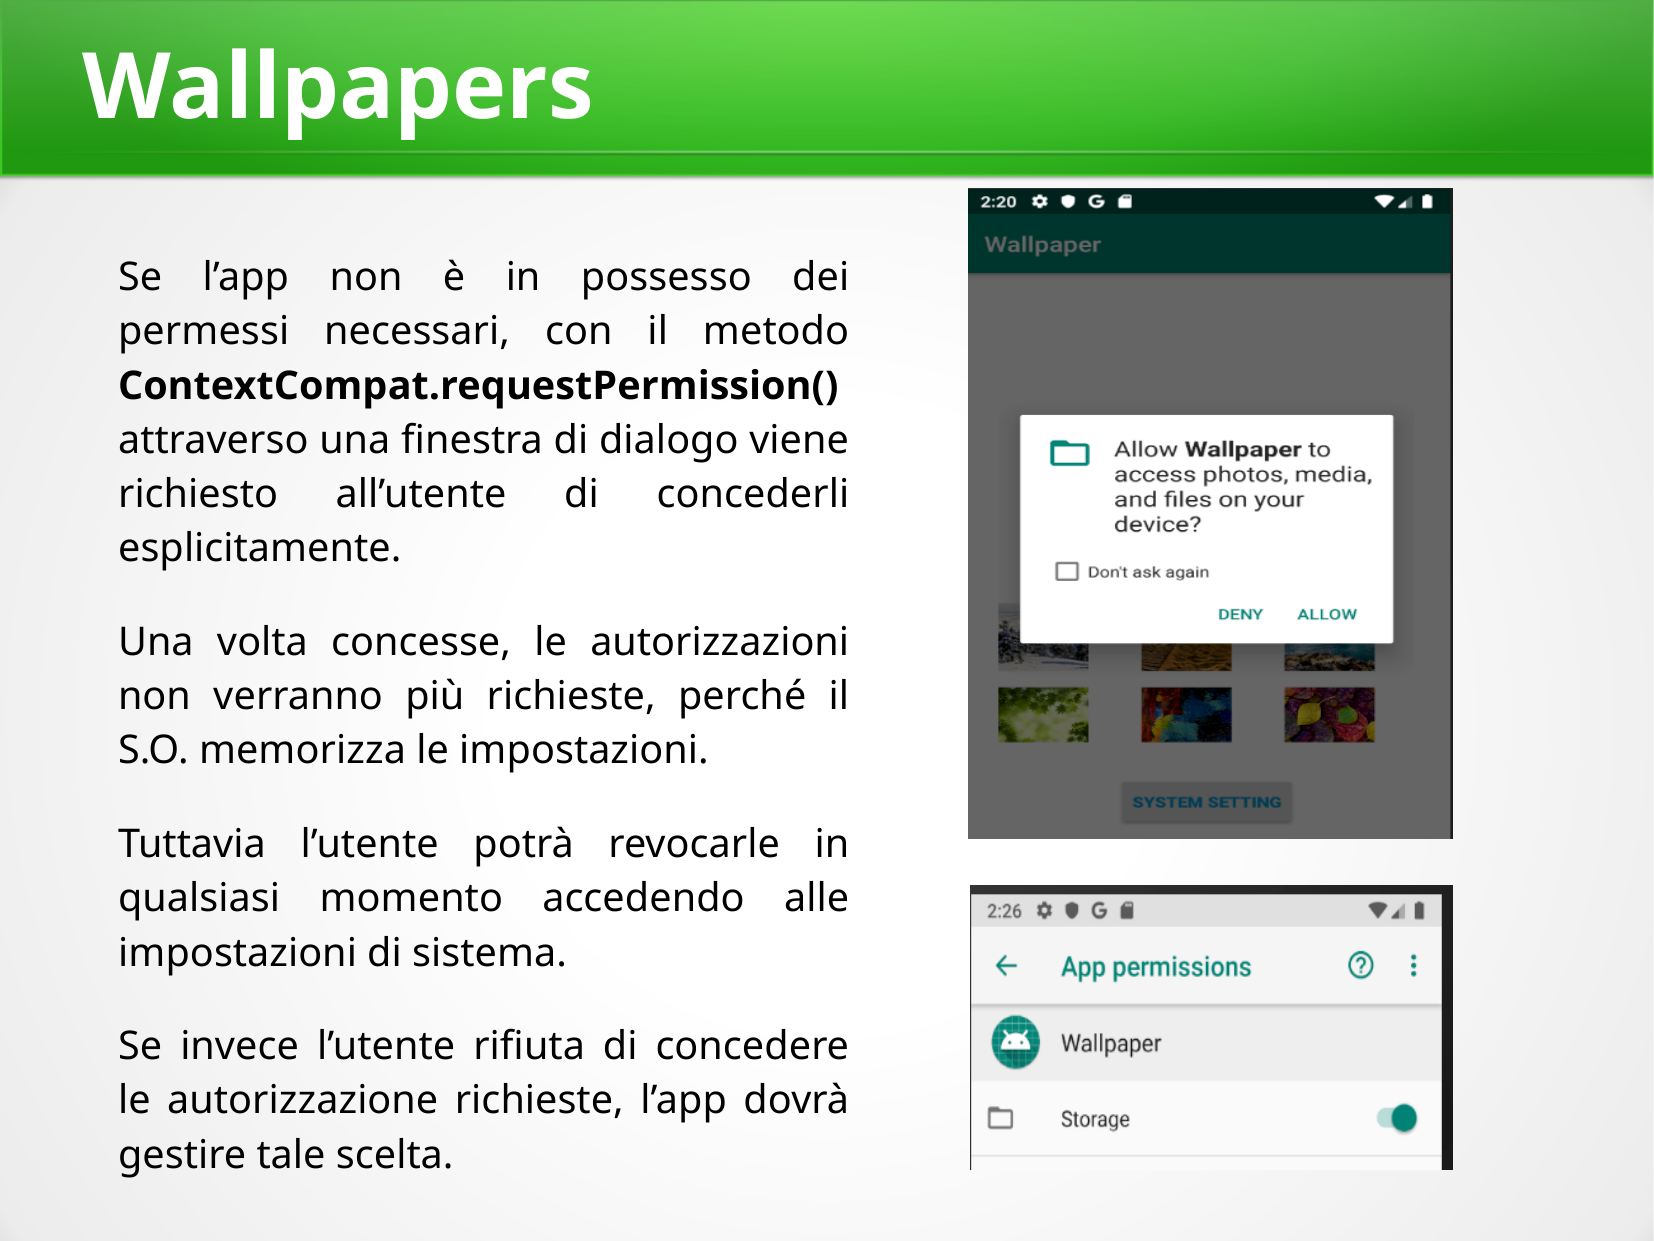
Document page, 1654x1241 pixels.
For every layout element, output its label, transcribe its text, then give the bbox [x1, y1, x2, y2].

picture [0, 0, 1654, 1241]
list Se l’app non è in possesso dei permessi necessari, con il metodo ContextCompat.requestPermission() attraverso una finestra di dialogo viene richiesto all’utente di concederli esplicitamente. Una volta concesse, le autorizzazioni non verranno più richieste, perché il S.O. memorizza le impostazioni. Tuttavia l’utente potrà revocarle in qualsiasi momento accedendo alle impostazioni di sistema. Se invece l’utente rifiuta di concedere le autorizzazione richieste, l’app dovrà gestire tale scelta. [118, 248, 851, 1182]
title Wallpapers [82, 11, 1571, 154]
